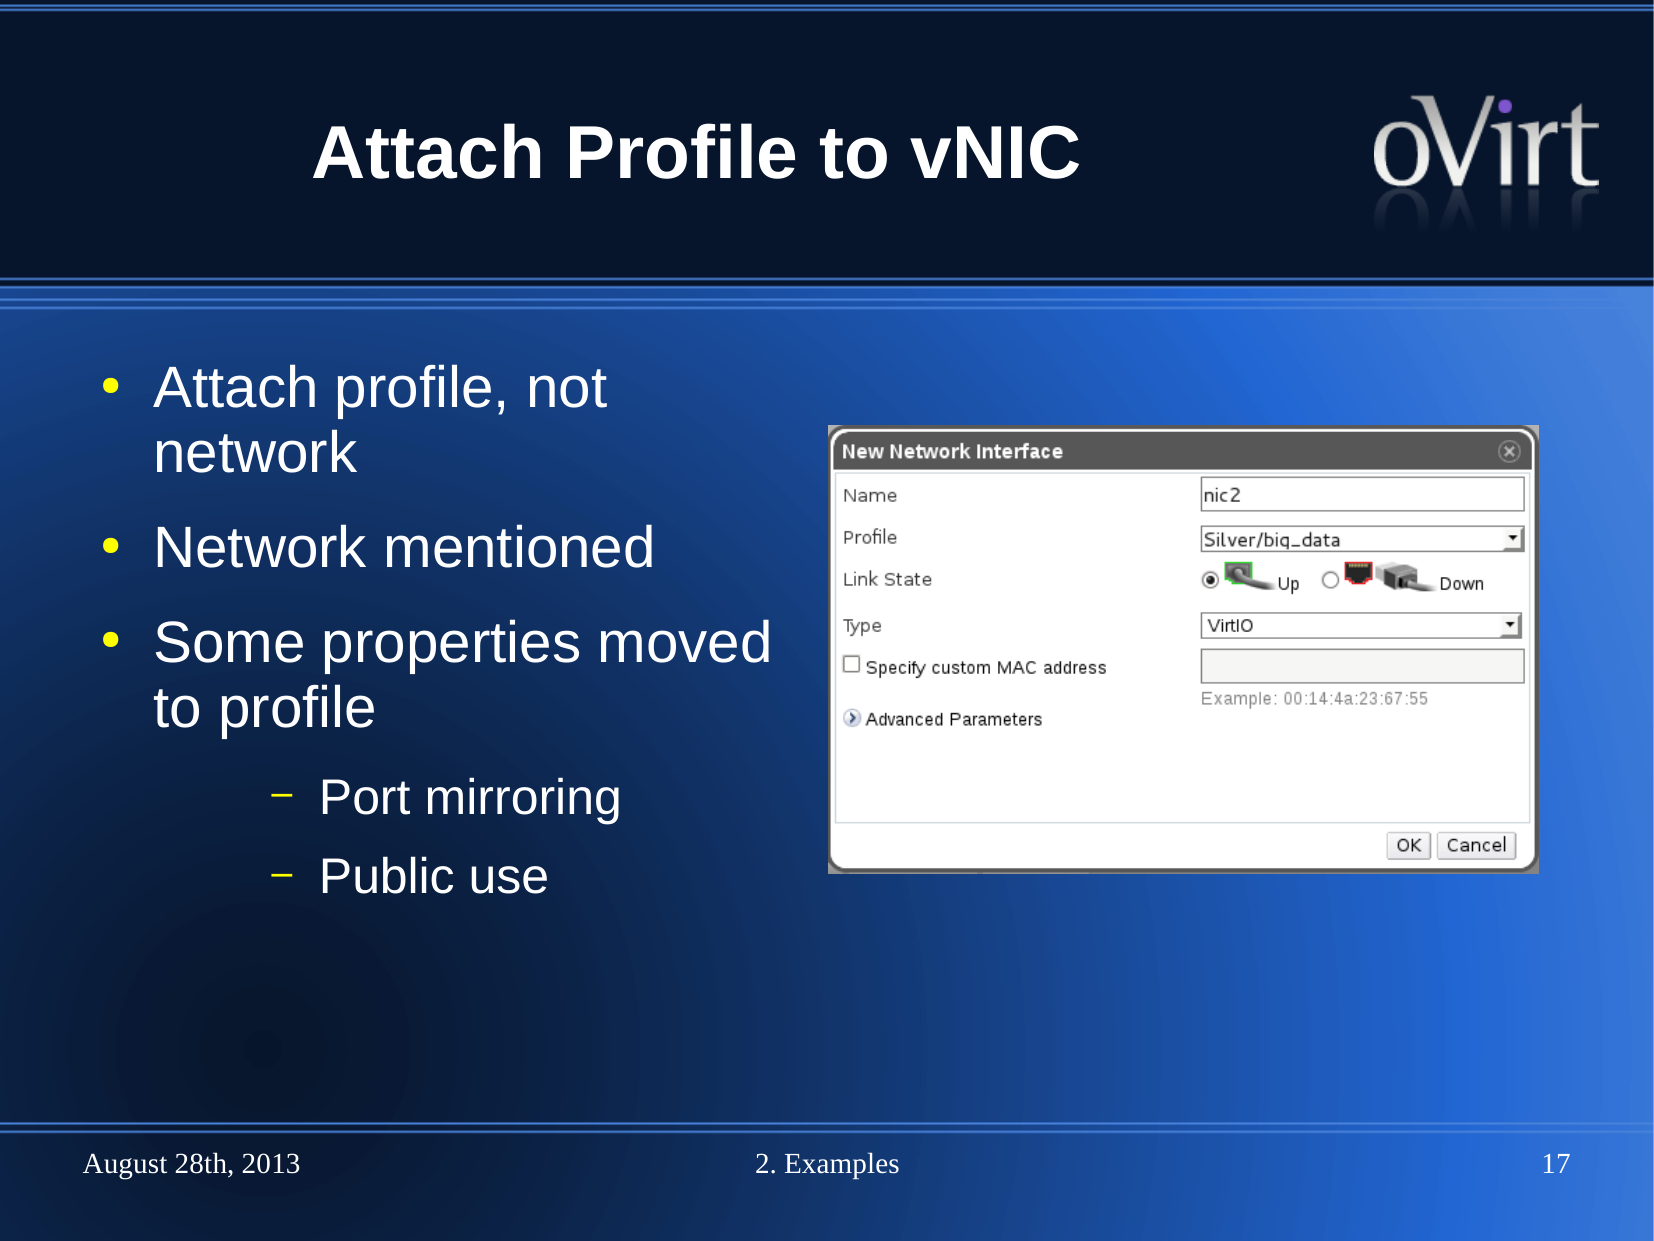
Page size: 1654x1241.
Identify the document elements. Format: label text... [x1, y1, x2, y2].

picture [0, 0, 1654, 1241]
title Attach Profile to vNIC [82, 49, 1312, 257]
list Attach profile, not network Network mentioned Some properties moved to profile Port mirroring Public use [82, 355, 809, 1060]
